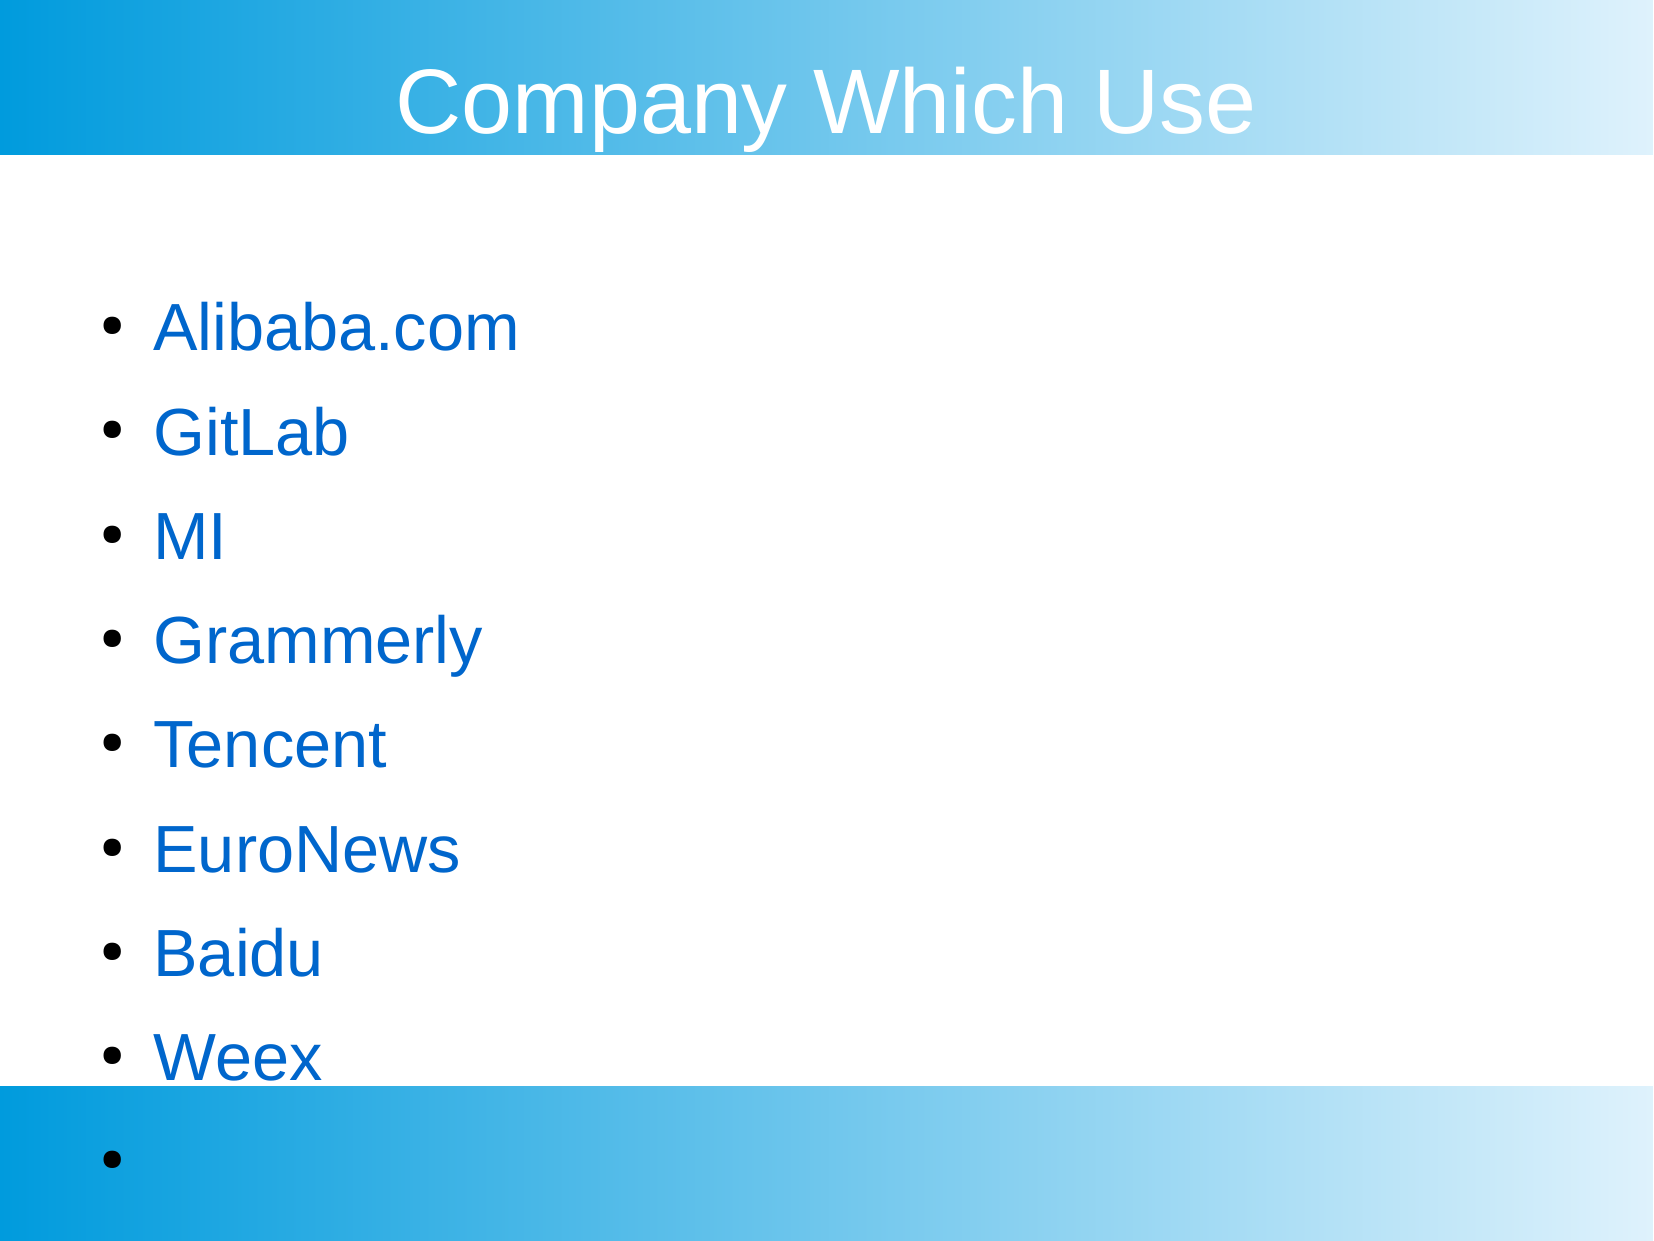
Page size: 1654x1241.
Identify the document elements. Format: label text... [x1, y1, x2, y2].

title Company Which Use [82, 49, 1571, 155]
list Alibaba.com GitLab MI Grammerly Tencent EuroNews Baidu Weex [82, 290, 1571, 1010]
